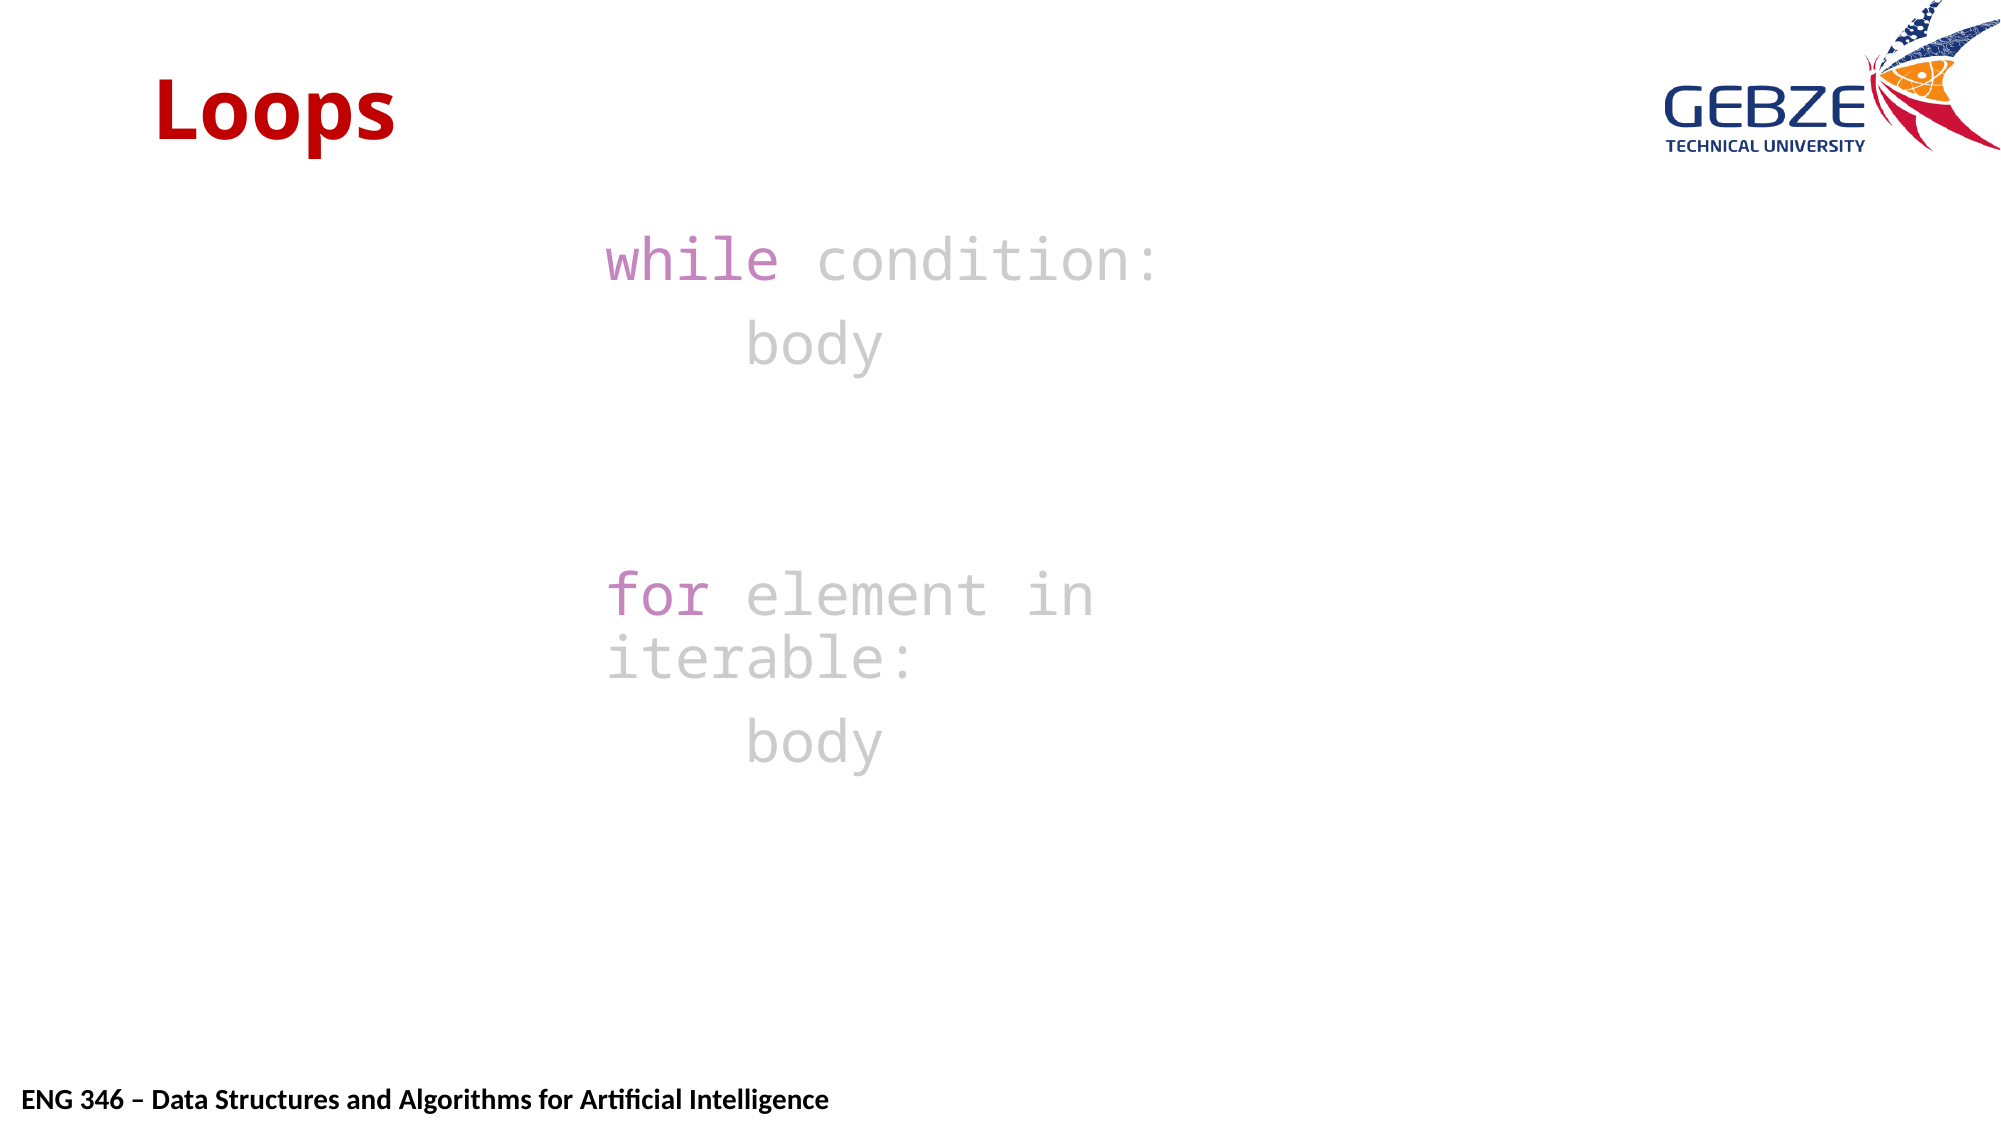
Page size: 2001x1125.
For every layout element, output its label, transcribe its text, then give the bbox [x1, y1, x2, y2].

title Loops [137, 59, 1862, 165]
picture [1665, 0, 2001, 152]
text_box while condition: body for element in iterable: body [590, 223, 1453, 995]
